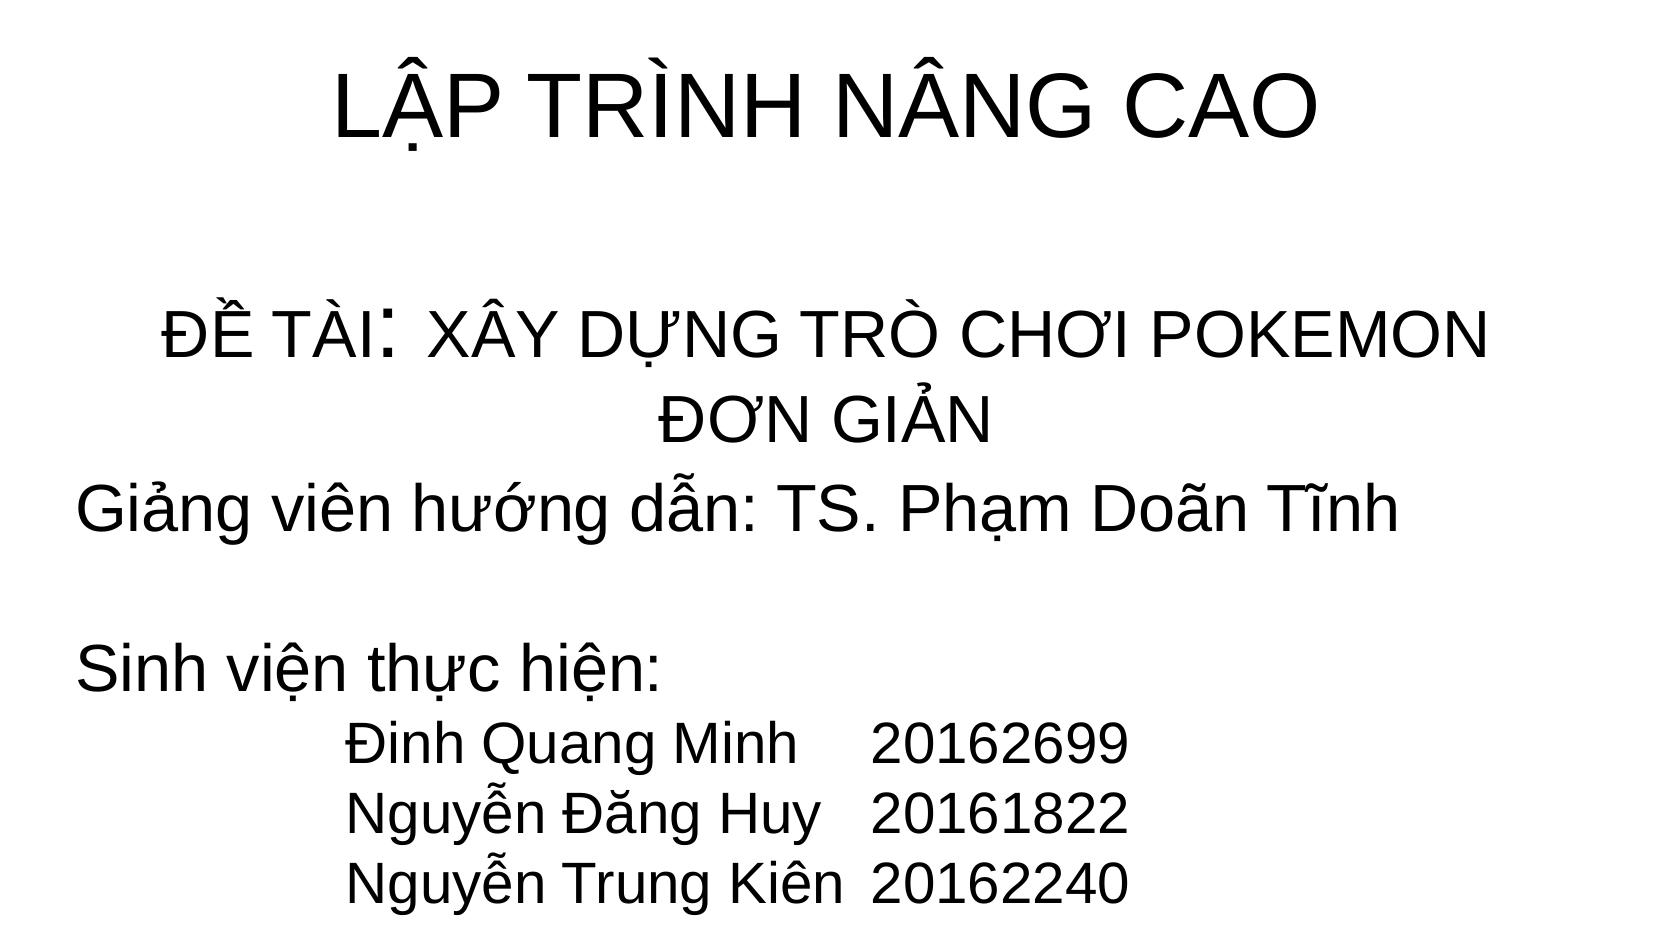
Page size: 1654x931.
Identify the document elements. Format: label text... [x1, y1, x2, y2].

text_box Giảng viên hướng dẫn: TS. Phạm Doãn Tĩnh Sinh viện thực hiện: Đinh Quang Minh 20162699 Nguyễn Đăng Huy 20161822 Nguyễn Trung Kiên 20162240 [75, 465, 1564, 885]
title LẬP TRÌNH NÂNG CAO ĐỀ TÀI: XÂY DỰNG TRÒ CHƠI POKEMON ĐƠN GIẢN [82, 37, 1571, 466]
